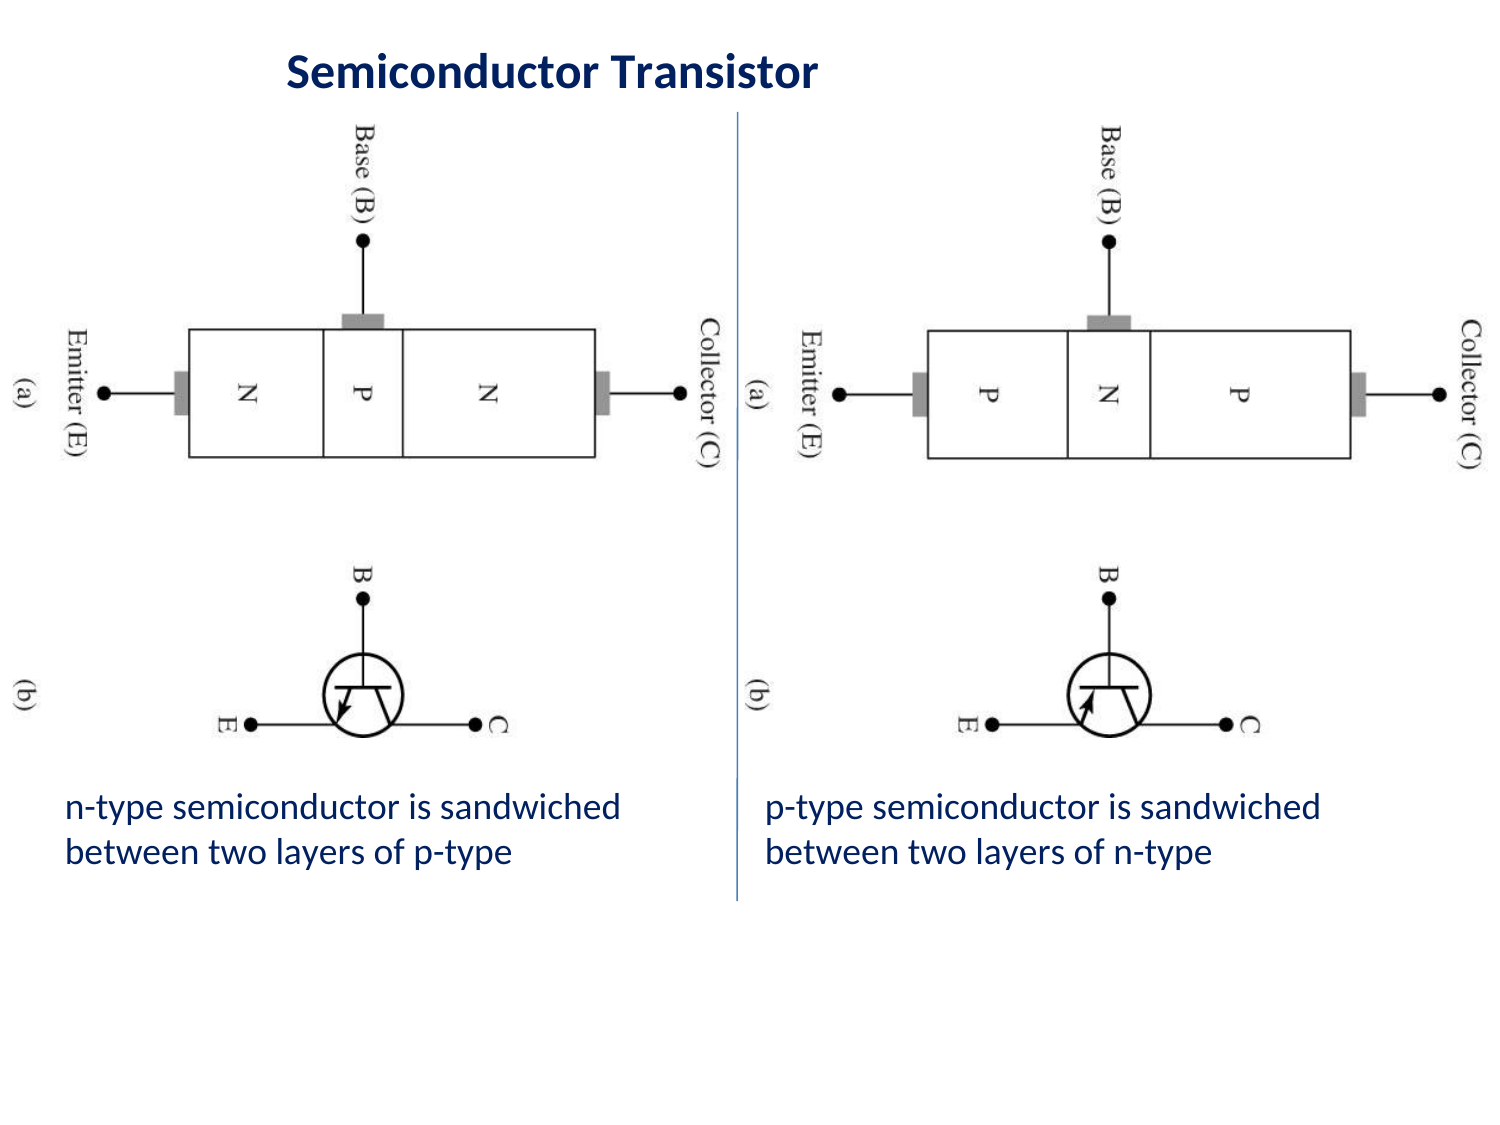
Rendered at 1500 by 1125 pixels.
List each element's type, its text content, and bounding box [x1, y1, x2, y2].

picture [744, 125, 1488, 738]
text_box n-type semiconductor is sandwiched between two layers of p-type [50, 774, 651, 881]
text_box Semiconductor Transistor [271, 30, 1075, 107]
text_box p-type semiconductor is sandwiched between two layers of n-type [750, 774, 1351, 881]
picture [12, 124, 726, 739]
